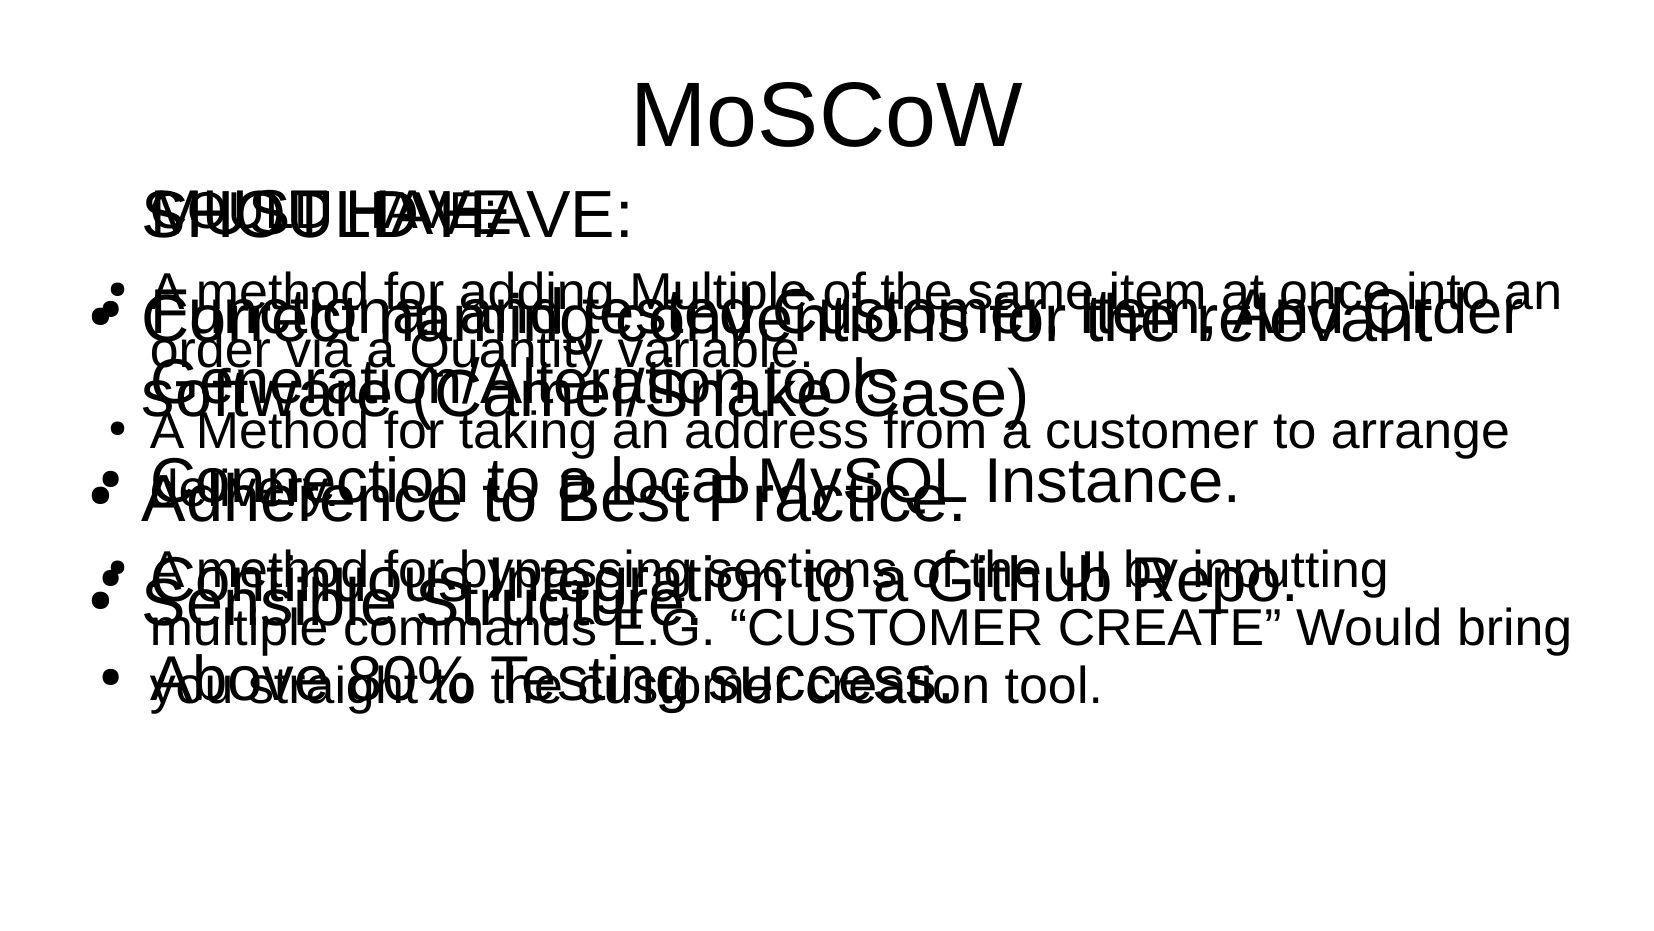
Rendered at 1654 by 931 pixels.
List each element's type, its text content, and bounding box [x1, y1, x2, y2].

list COULD HAVE: A method for adding Multiple of the same item at once into an order via a Quantity variable. A Method for taking an address from a customer to arrange delivery. A method for bypassing sections of the UI by inputting multiple commands E.G. “CUSTOMER CREATE” Would bring you straight to the customer creation tool. [94, 181, 1583, 721]
title MoSCoW [82, 37, 1571, 177]
list SHOULD HAVE: Correct naming conventions for the relevant software (Camel/Snake Case) Adherence to Best Practice. Sensible Structure. [70, 177, 1560, 717]
